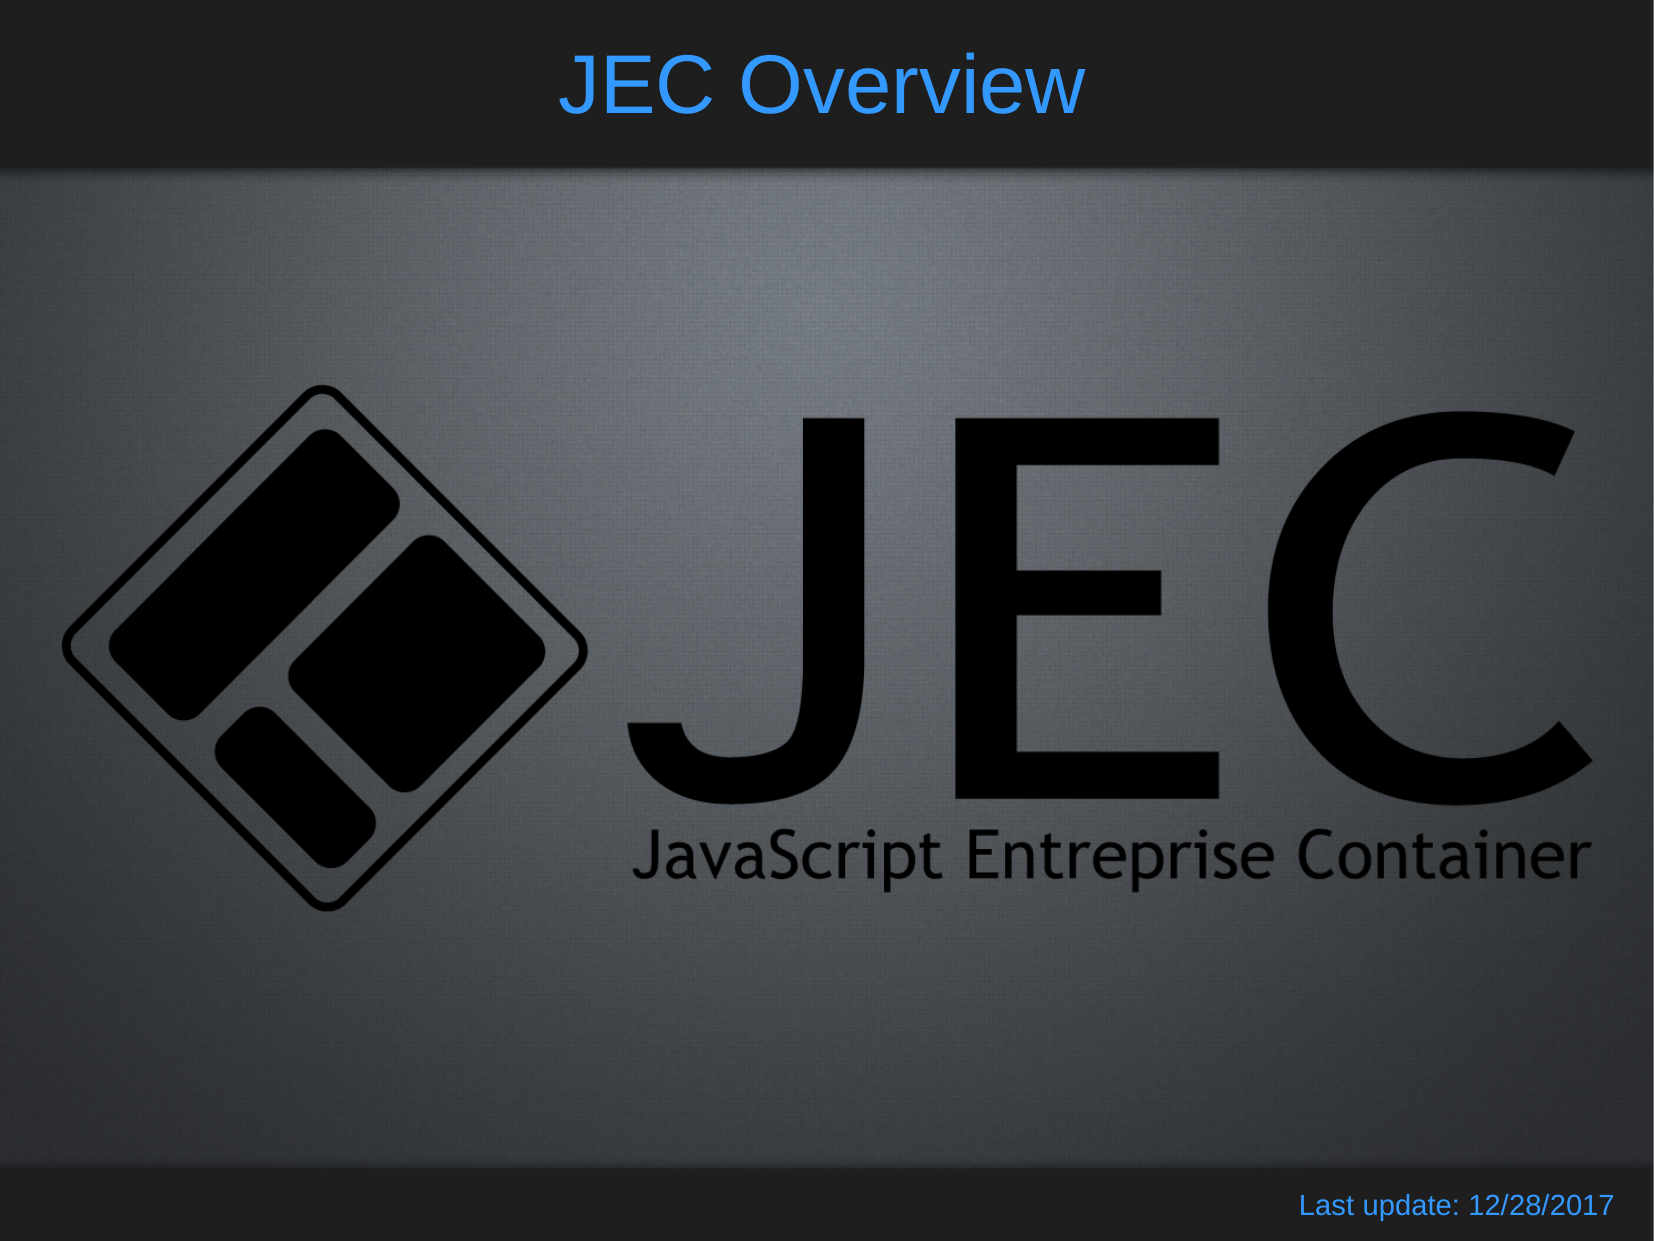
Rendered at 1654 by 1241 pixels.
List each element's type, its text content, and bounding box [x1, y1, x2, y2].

picture [0, 0, 1654, 1241]
text_box JEC Overview [120, 30, 1524, 189]
text_box Last update: 12/28/2017 [744, 1181, 1630, 1229]
